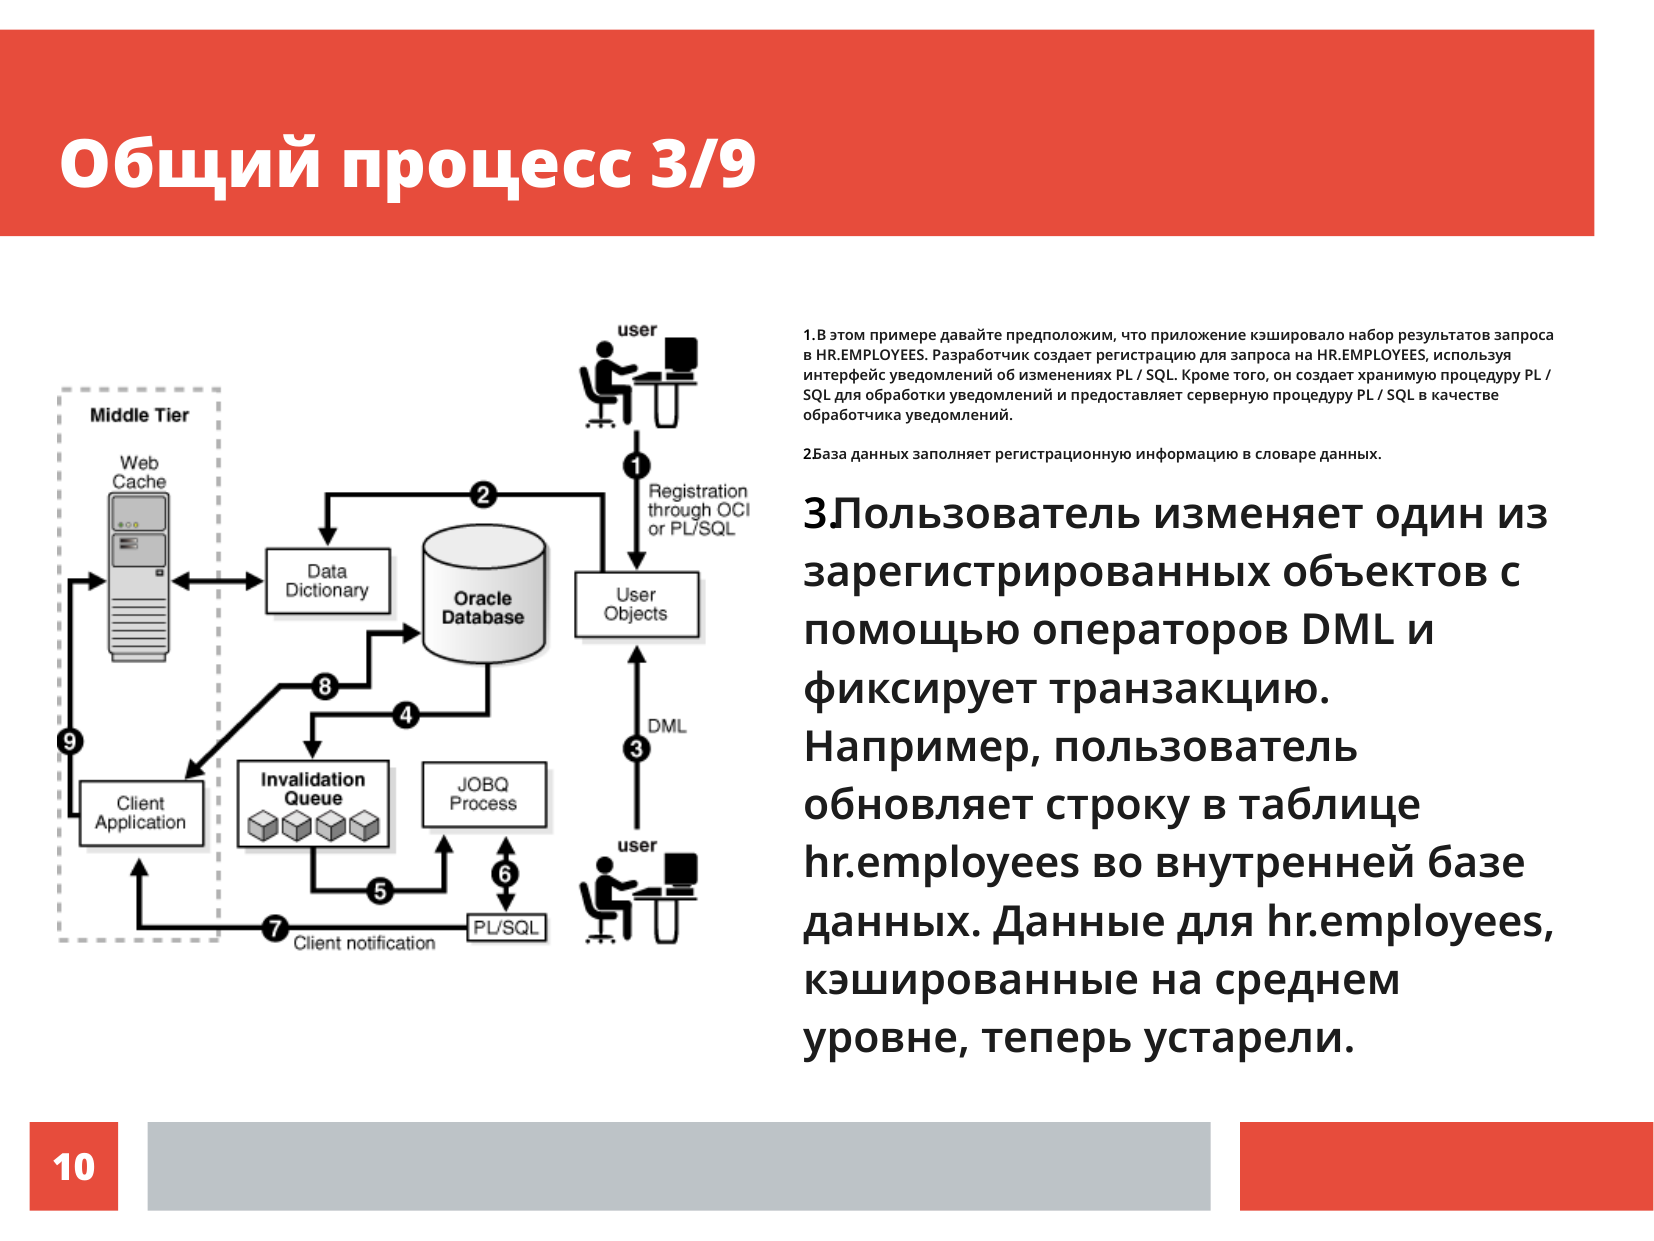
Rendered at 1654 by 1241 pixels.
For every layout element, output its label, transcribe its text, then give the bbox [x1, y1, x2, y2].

picture [57, 319, 756, 957]
list В этом примере давайте предположим, что приложение кэшировало набор результатов запроса в HR.EMPLOYEES. Разработчик создает регистрацию для запроса на HR.EMPLOYEES, используя интерфейс уведомлений об изменениях PL / SQL. Кроме того, он создает хранимую процедуру PL / SQL для обработки уведомлений и предоставляет серверную процедуру PL / SQL в качестве обработчика уведомлений. База данных заполняет регистрационную информацию в словаре данных. Пользователь изменяет один из зарегистрированных объектов с помощью операторов DML и фиксирует транзакцию. Например, пользователь обновляет строку в таблице hr.employees во внутренней базе данных. Данные для hr.employees, кэшированные на среднем уровне, теперь устарели. [803, 324, 1565, 1093]
title Общий процесс 3/9 [59, 59, 1595, 207]
